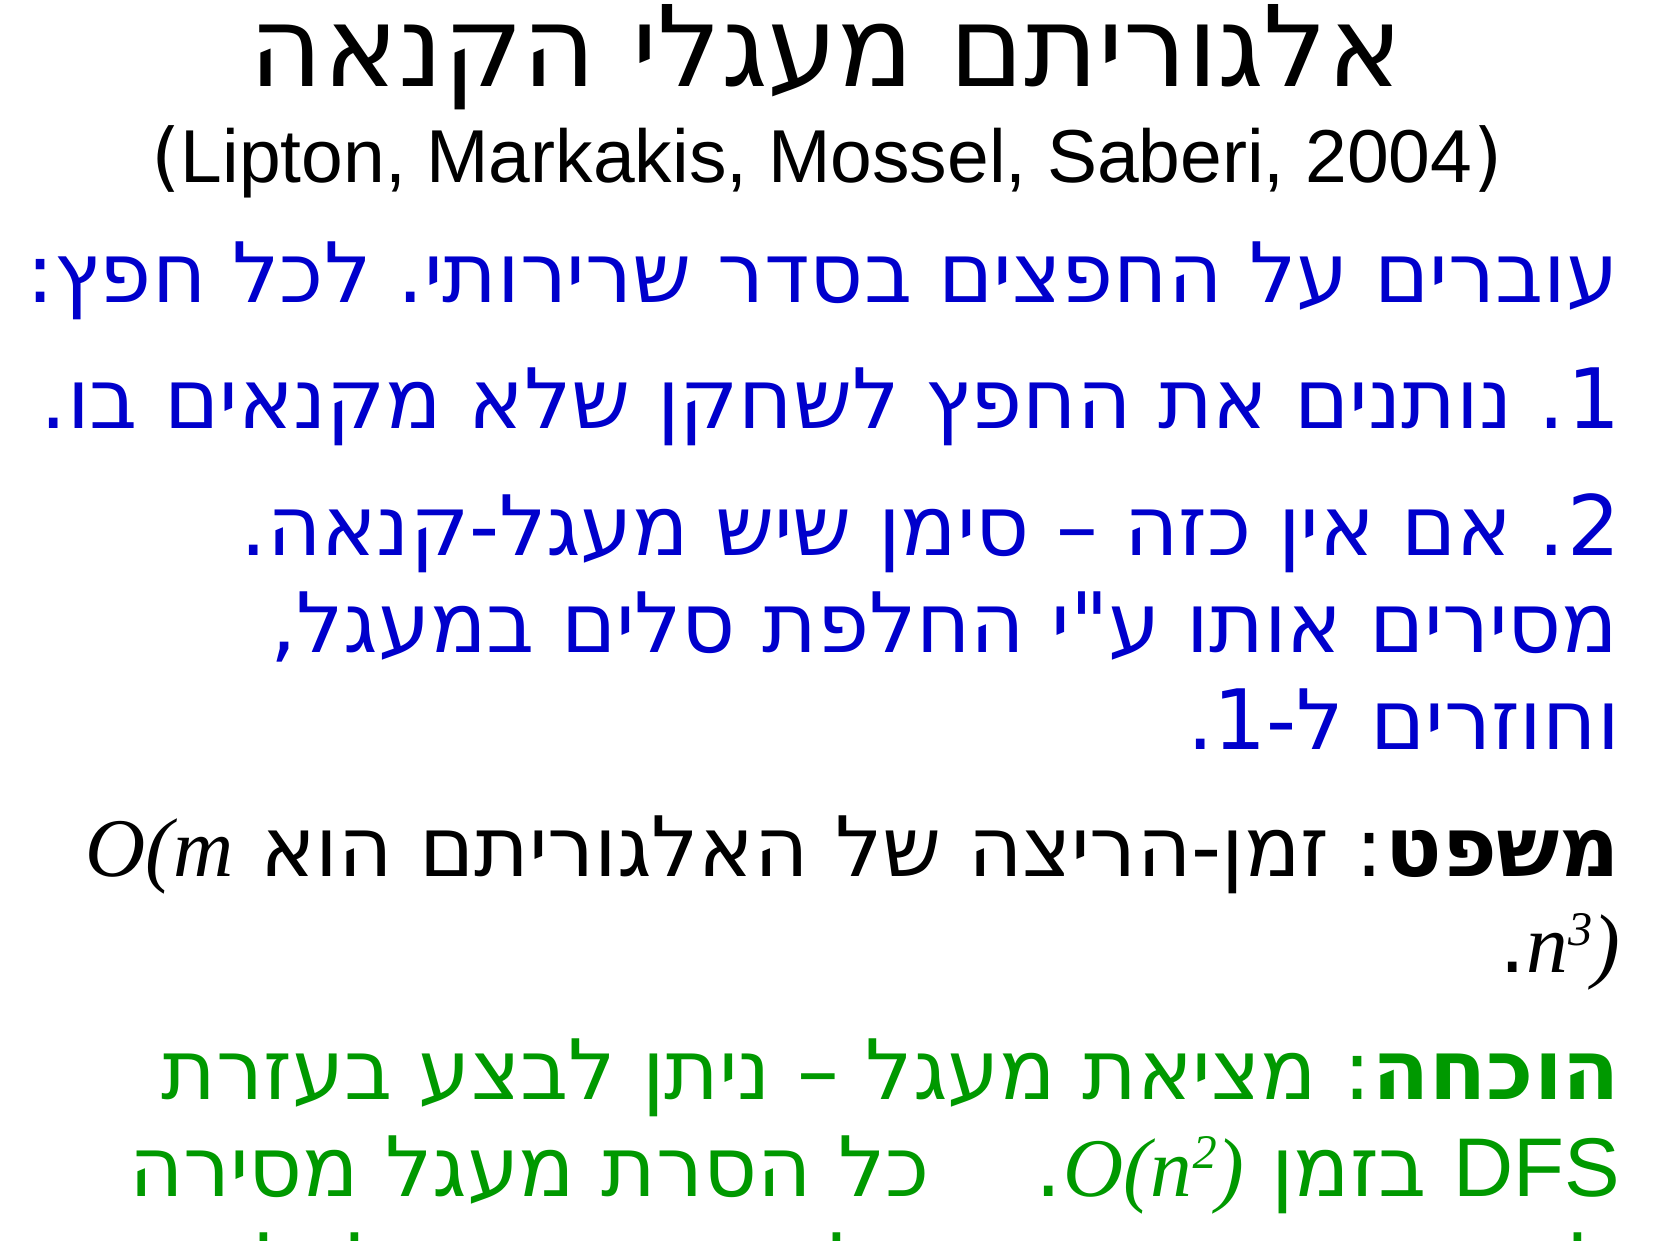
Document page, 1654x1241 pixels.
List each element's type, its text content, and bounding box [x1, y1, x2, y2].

title אלגוריתם מעגלי הקנאה (Lipton, Markakis, Mossel, Saberi, 2004) [0, 0, 1654, 198]
list עוברים על החפצים בסדר שרירותי. לכל חפץ: 1. נותנים את החפץ לשחקן שלא מקנאים בו. 2. אם אין כזה – סימן שיש מעגל-קנאה. מסירים אותו ע"י החלפת סלים במעגל, וחוזרים ל-1. משפט: זמן-הריצה של האלגוריתם הוא O(m n3). הוכחה: מציאת מעגל – ניתן לבצע בעזרת DFS בזמן O(n2). כל הסרת מעגל מסירה לפחות קשת אחת, וכל חפץ מוסיף לכל היותר n-1 קשתות. לכן יש להסיר לכל היותר m*n מעגלים. [0, 225, 1621, 1241]
